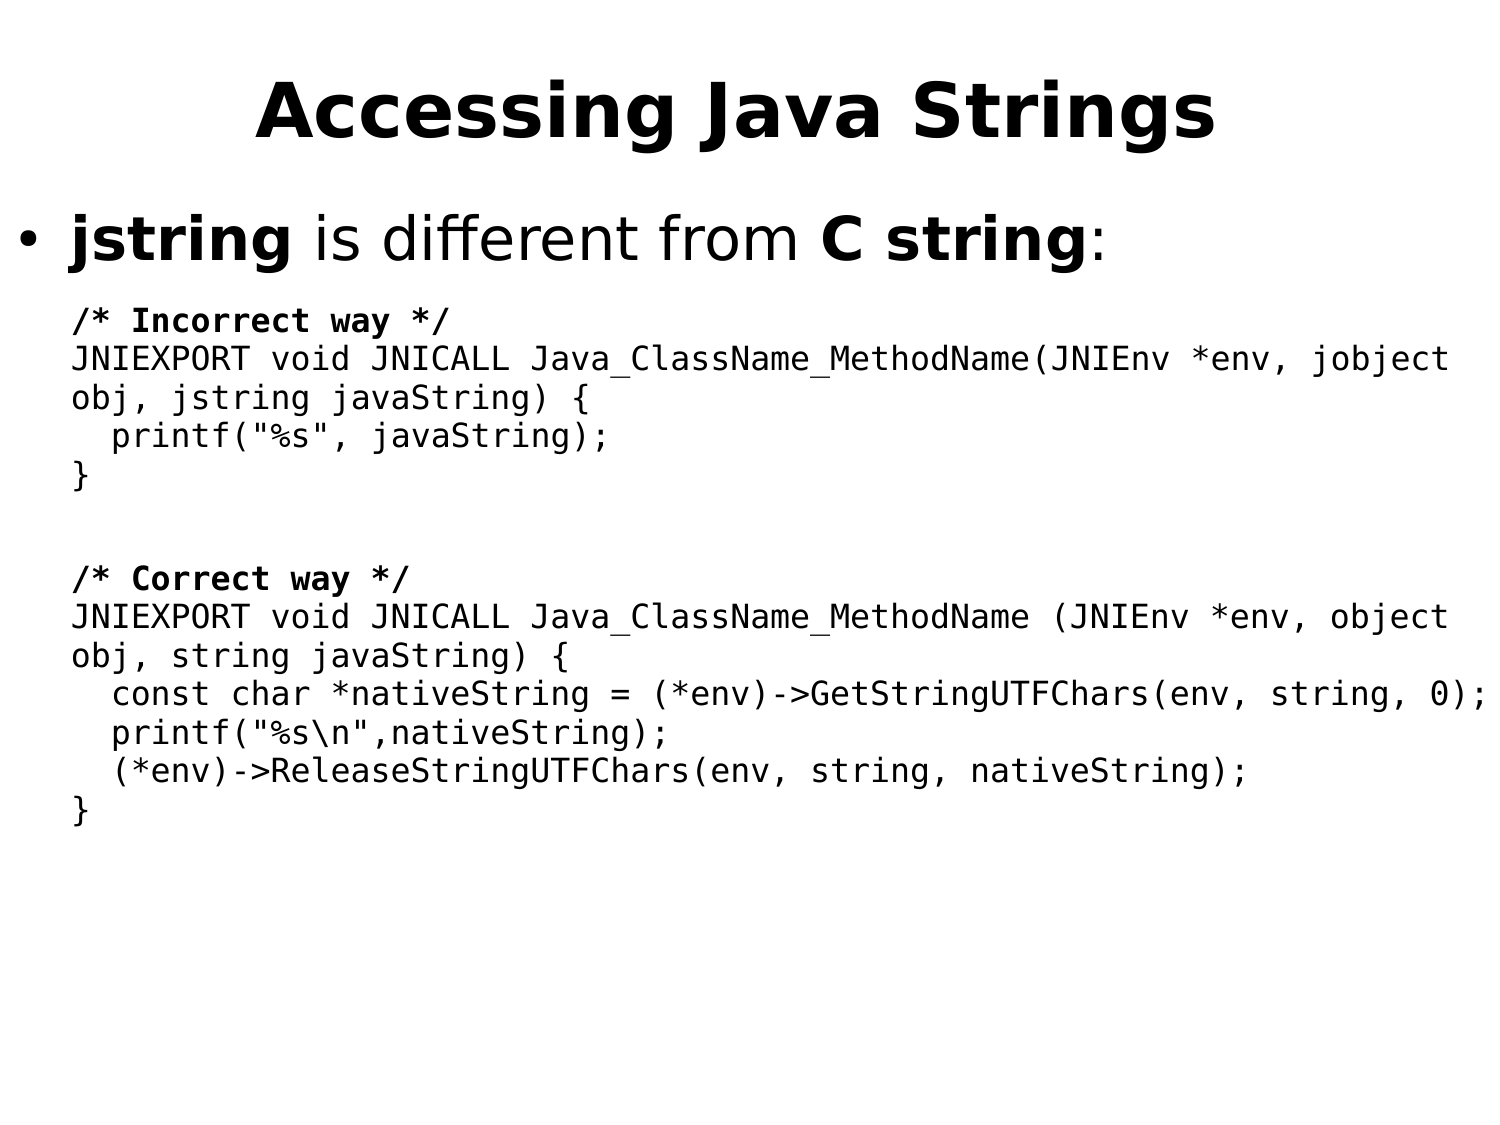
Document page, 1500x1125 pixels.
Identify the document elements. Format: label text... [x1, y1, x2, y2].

title Accessing Java Strings [75, 44, 1425, 177]
list jstring is different from C string: /* Incorrect way */ JNIEXPORT void JNICALL Java_ClassName_MethodName(JNIEnv *env, jobject obj, jstring javaString) { printf("%s", javaString); } /* Correct way */ JNIEXPORT void JNICALL Java_ClassName_MethodName (JNIEnv *env, object obj, string javaString) { const char *nativeString = (*env)->GetStringUTFChars(env, string, 0); printf("%s\n",nativeString); (*env)->ReleaseStringUTFChars(env, string, nativeString); } [0, 204, 1500, 1075]
